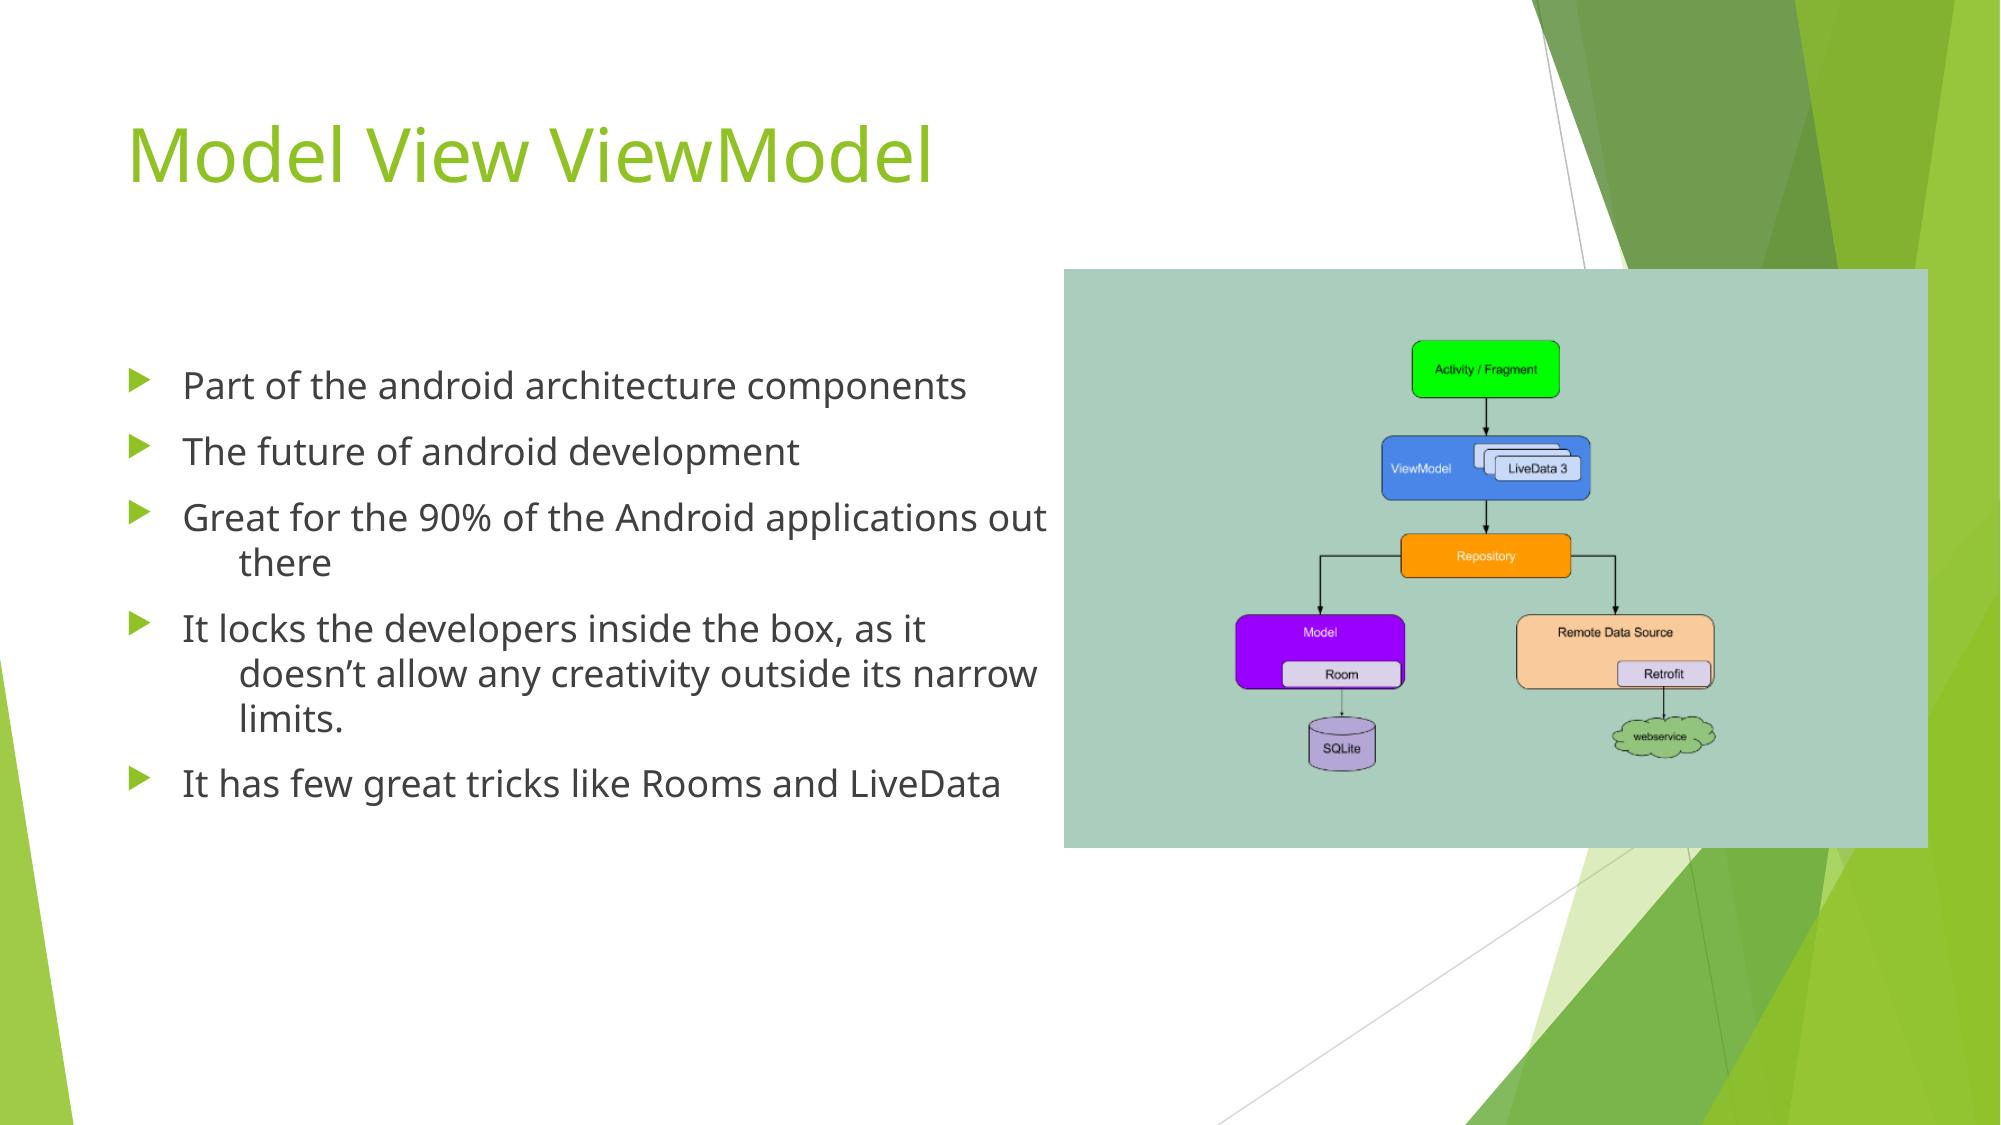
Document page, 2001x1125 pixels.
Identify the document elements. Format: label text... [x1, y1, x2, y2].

list Part of the android architecture components The future of android development Great for the 90% of the Android applications out there It locks the developers inside the box, as it doesn’t allow any creativity outside its narrow limits. It has few great tricks like Rooms and LiveData [111, 354, 1076, 992]
picture [1064, 270, 1928, 848]
title Model View ViewModel [111, 99, 1522, 317]
